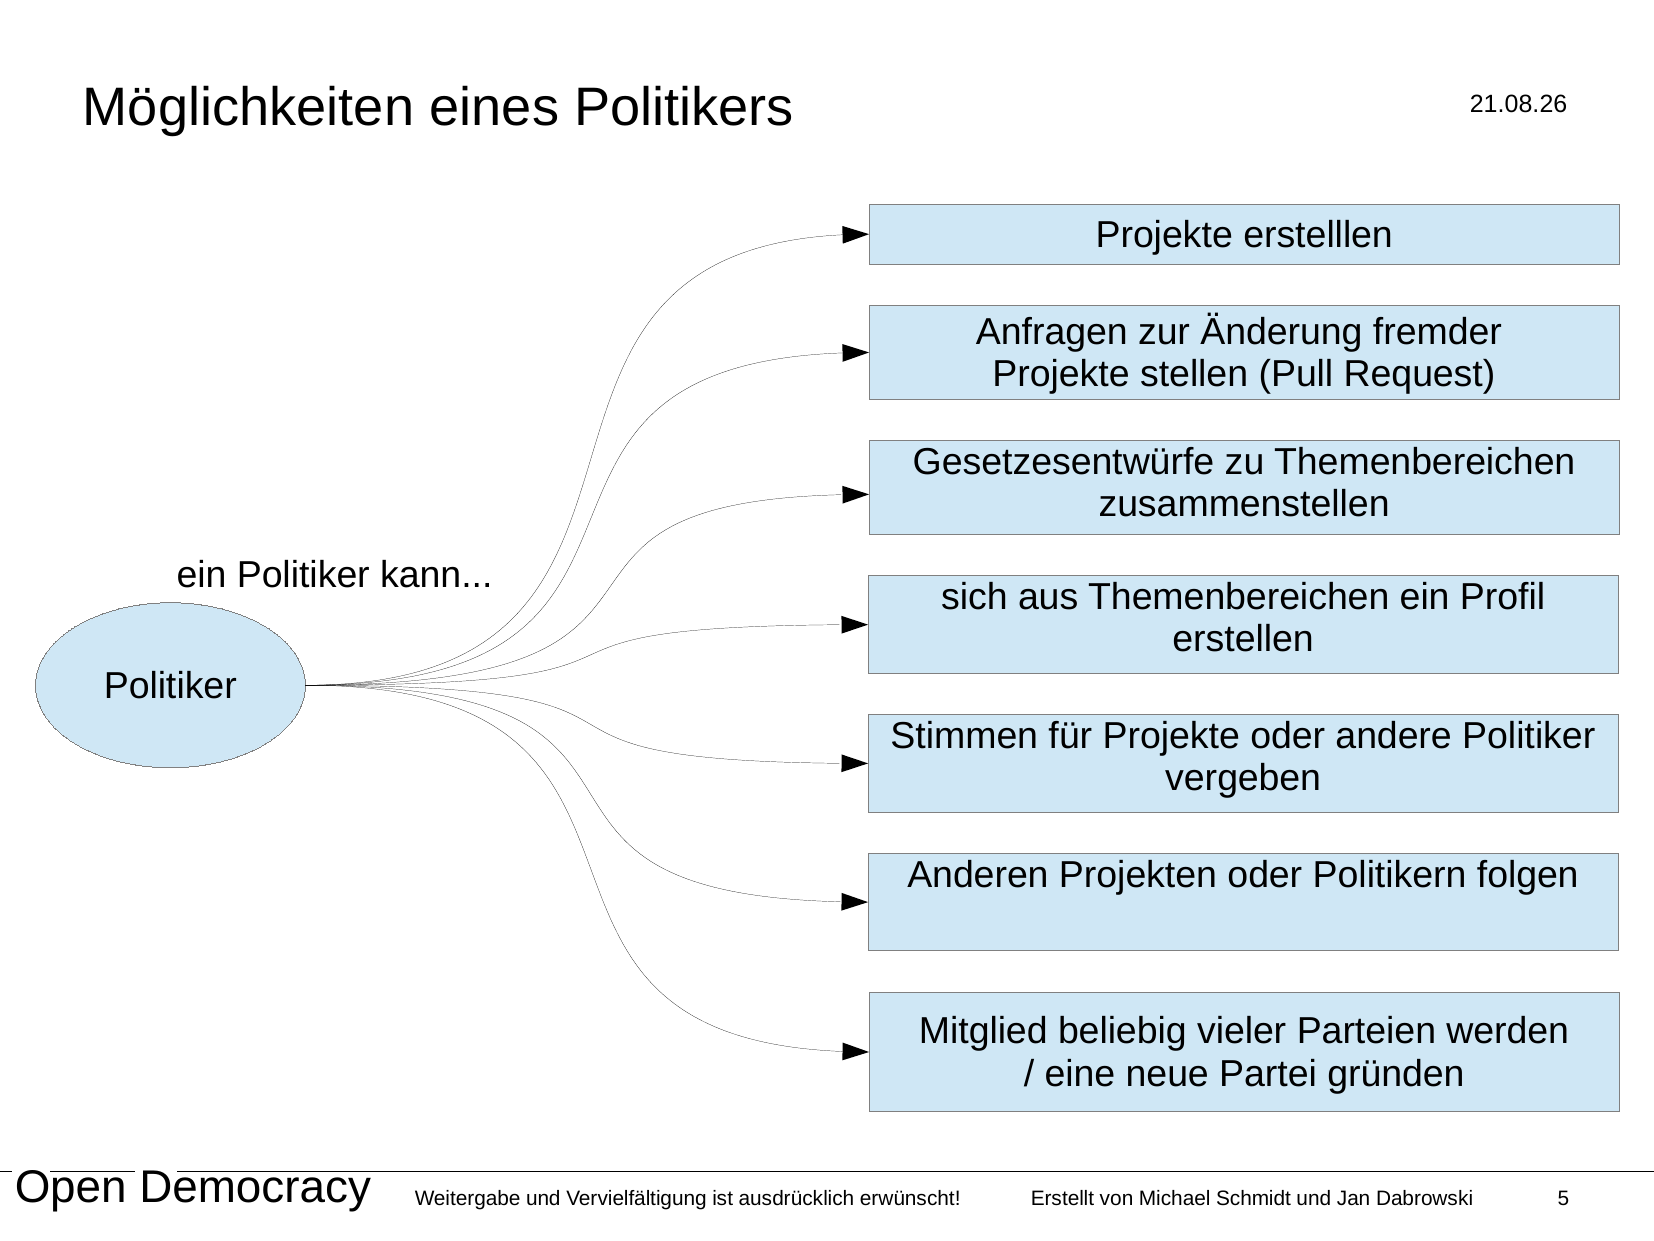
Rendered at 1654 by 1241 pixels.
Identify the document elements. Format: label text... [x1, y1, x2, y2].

text_box Gesetzesentwürfe zu Themenbereichen zusammenstellen [869, 440, 1620, 535]
text_box ein Politiker kann... [161, 545, 508, 603]
text_box sich aus Themenbereichen ein Profil erstellen [868, 575, 1619, 674]
text_box Politiker [35, 602, 306, 768]
text_box Projekte erstelllen [869, 204, 1620, 265]
text_box Mitglied beliebig vieler Parteien werden / eine neue Partei gründen [869, 992, 1620, 1112]
title Möglichkeiten eines Politikers [82, 59, 1359, 155]
text_box Stimmen für Projekte oder andere Politiker vergeben [868, 714, 1619, 813]
text_box Anfragen zur Änderung fremder Projekte stellen (Pull Request) [869, 305, 1620, 400]
text_box Anderen Projekten oder Politikern folgen [868, 853, 1619, 951]
